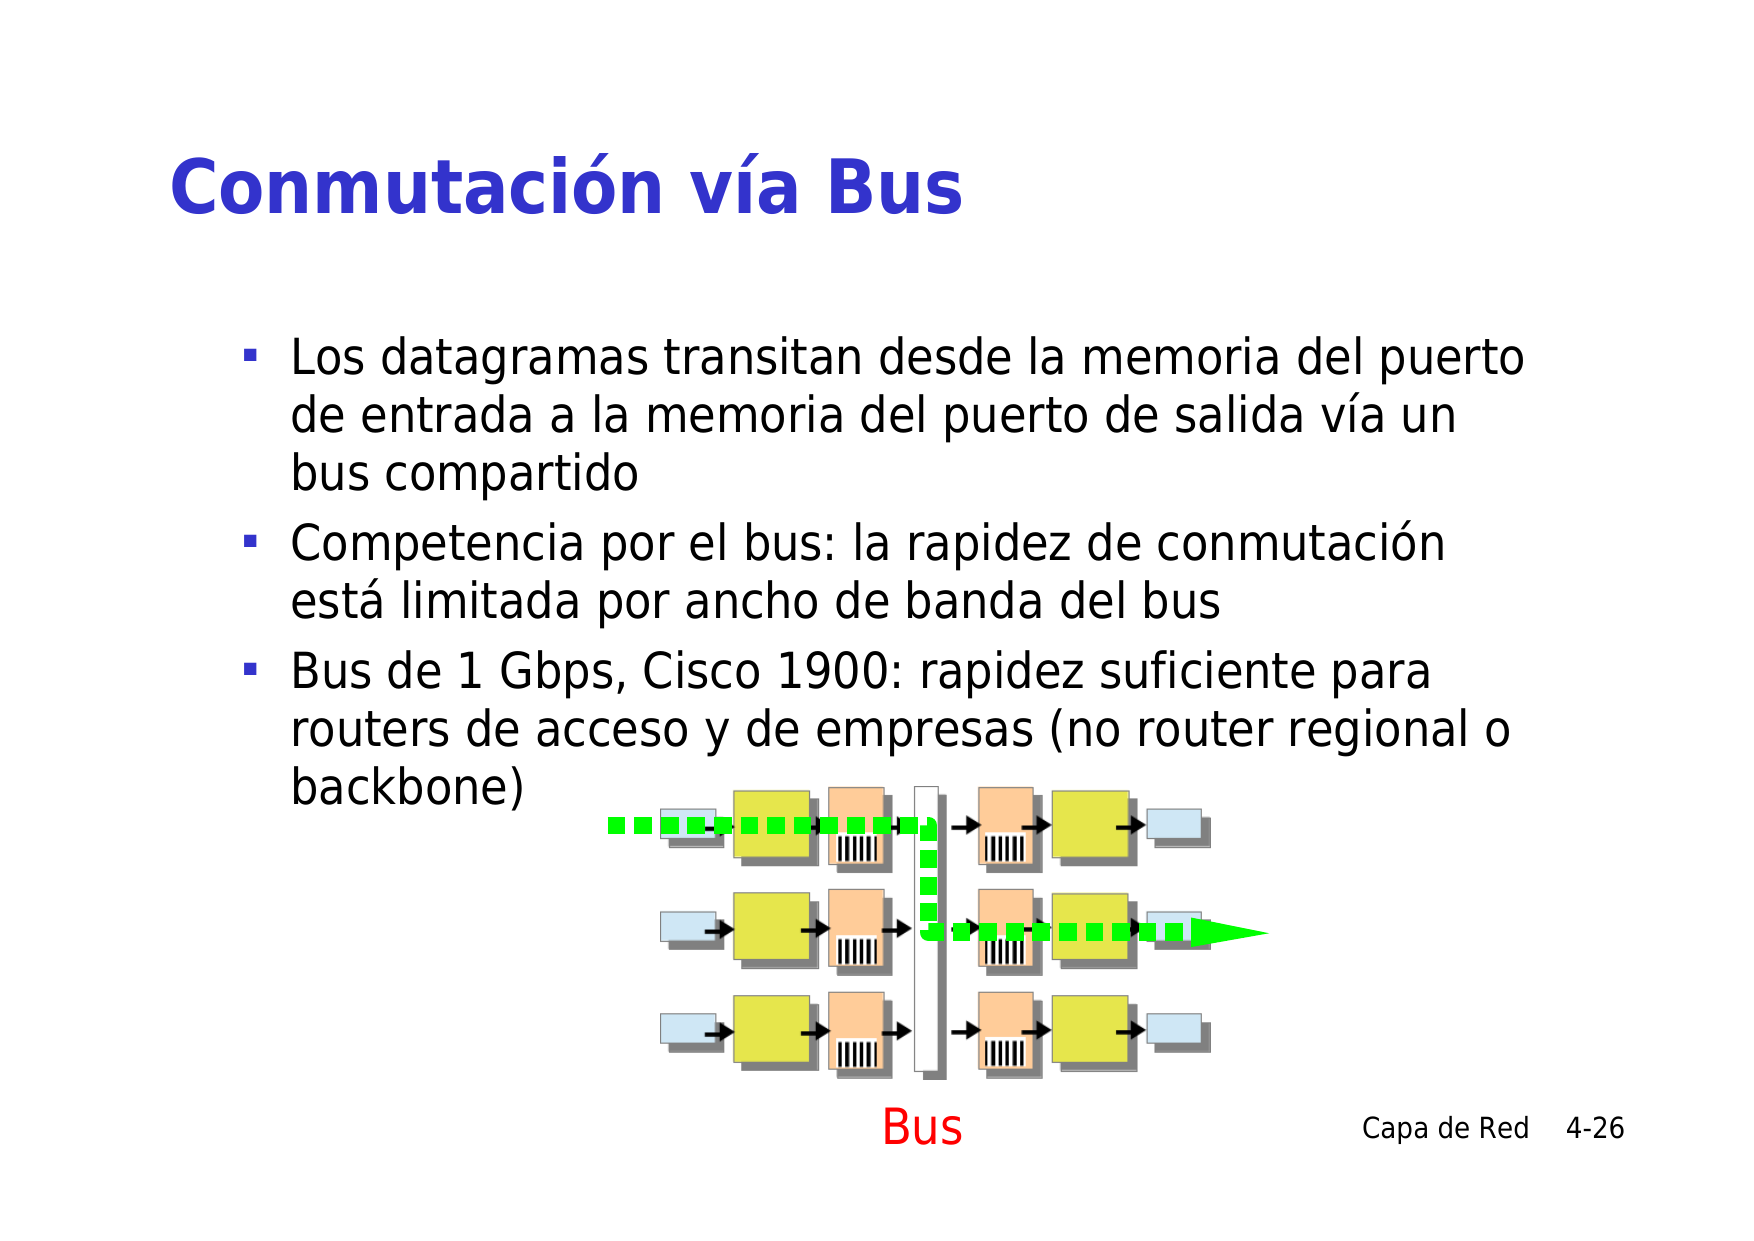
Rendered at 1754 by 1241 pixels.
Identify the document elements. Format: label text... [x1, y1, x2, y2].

title Conmutación vía Bus [154, 82, 1545, 297]
list Los datagramas transitan desde la memoria del puerto de entrada a la memoria del puerto de salida vía un bus compartido Competencia por el bus: la rapidez de conmutación está limitada por ancho de banda del bus Bus de 1 Gbps, Cisco 1900: rapidez suficiente para routers de acceso y de empresas (no router regional o backbone) [154, 320, 1545, 972]
picture [660, 786, 1211, 1080]
text_box Bus [866, 1085, 979, 1162]
